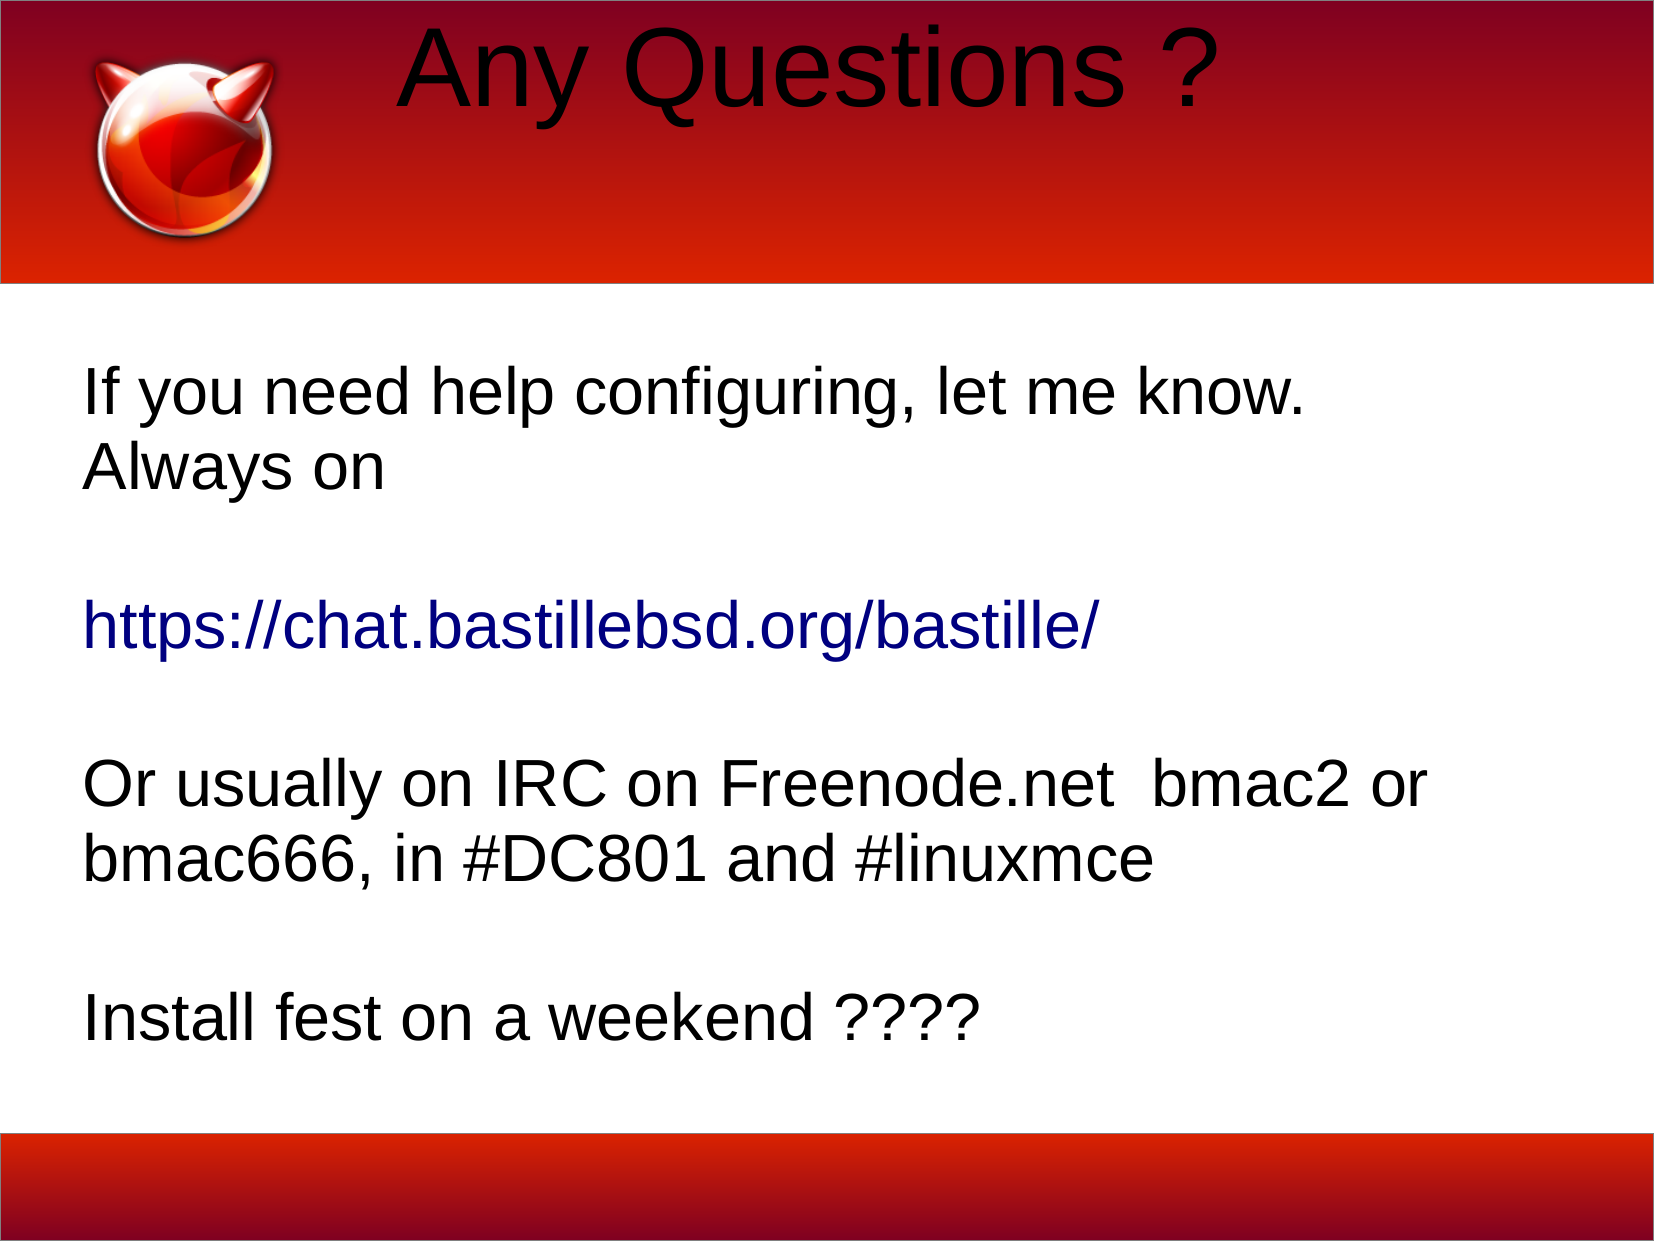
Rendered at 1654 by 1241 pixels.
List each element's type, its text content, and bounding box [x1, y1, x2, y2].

subtitle Any Questions ? If you need help configuring, let me know. Always on https://chat.bastillebsd.org/bastille/ Or usually on IRC on Freenode.net bmac2 or bmac666, in #DC801 and #linuxmce Install fest on a weekend ???? [82, 4, 1536, 1055]
